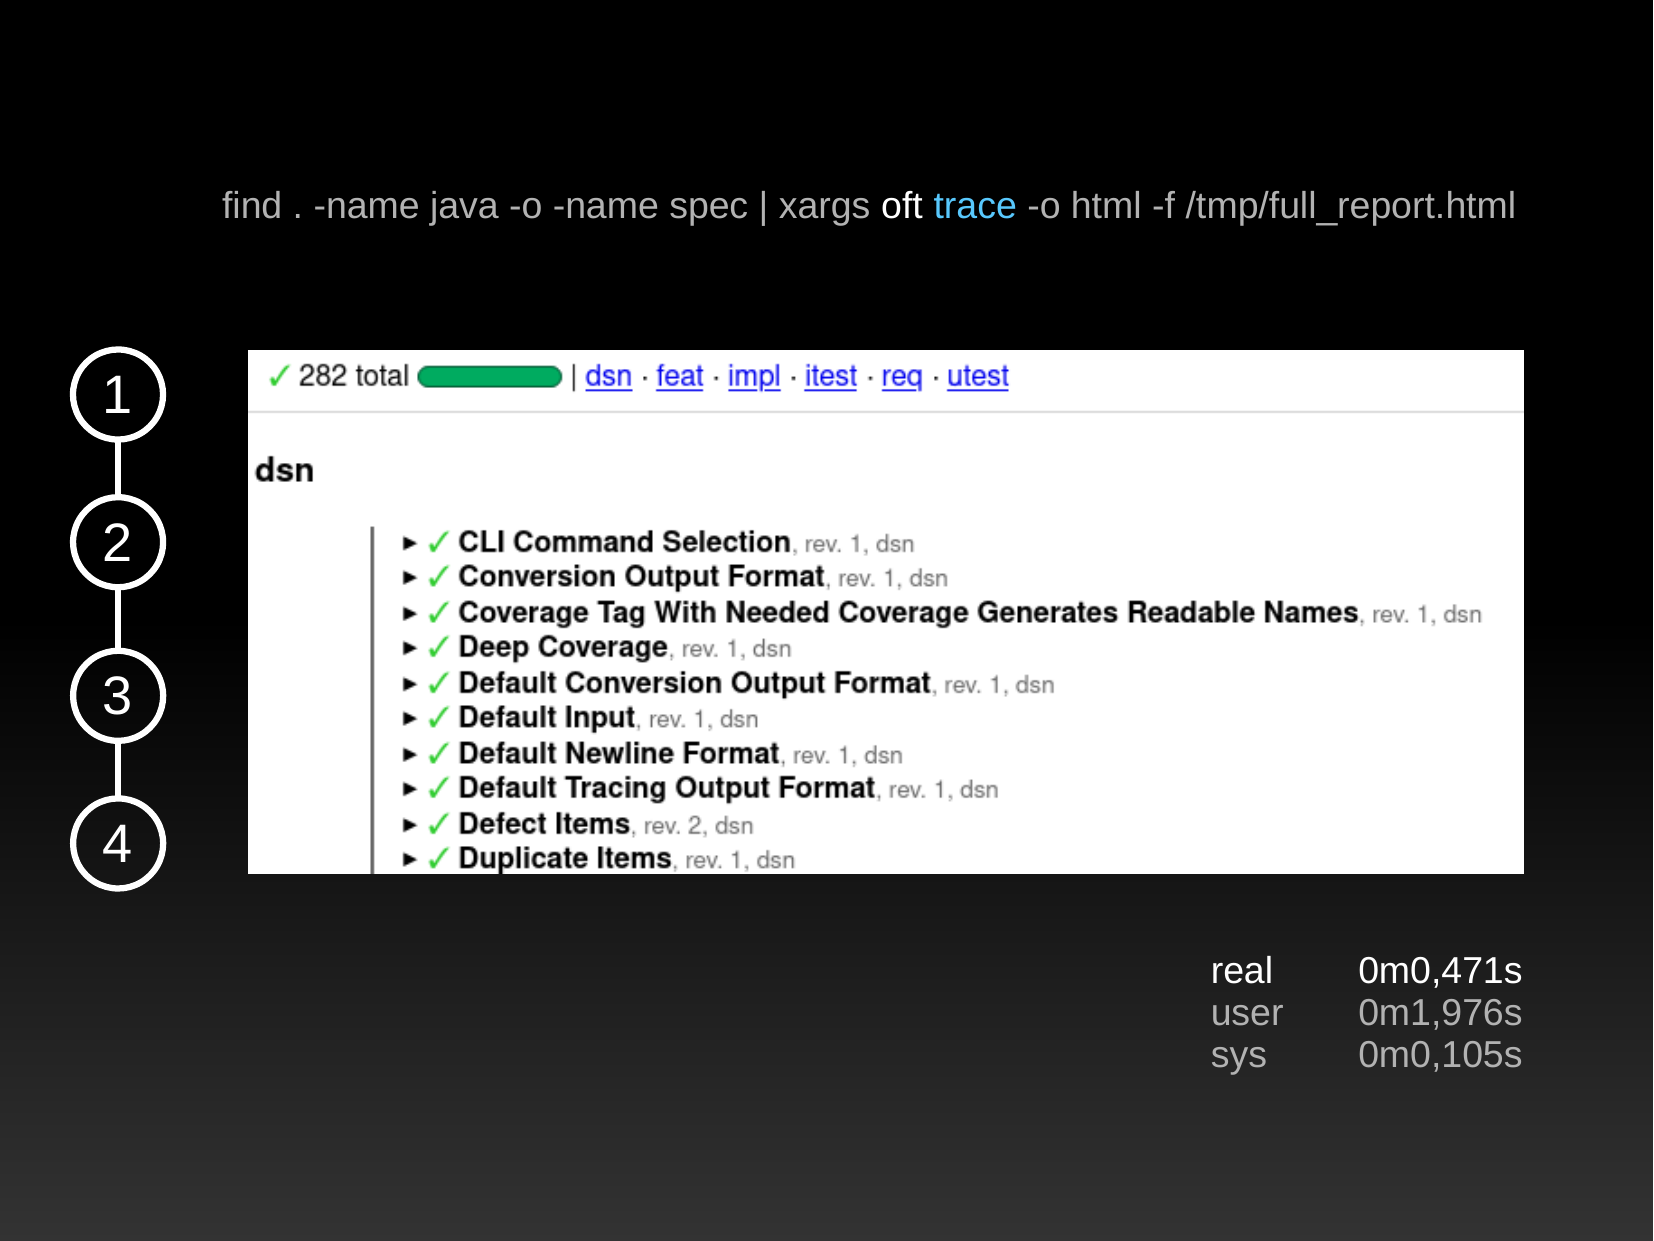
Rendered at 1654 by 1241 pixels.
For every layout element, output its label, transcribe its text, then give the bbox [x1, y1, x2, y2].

picture [248, 350, 1524, 875]
text_box 2 [73, 497, 164, 588]
text_box 4 [73, 798, 164, 889]
text_box find . -name java -o -name spec | xargs oft trace -o html -f /tmp/full_report.html [207, 177, 1601, 235]
text_box 1 [72, 349, 164, 440]
text_box 3 [73, 650, 164, 741]
text_box real 0m0,471s user 0m1,976s sys 0m0,105s [1195, 942, 1538, 1126]
